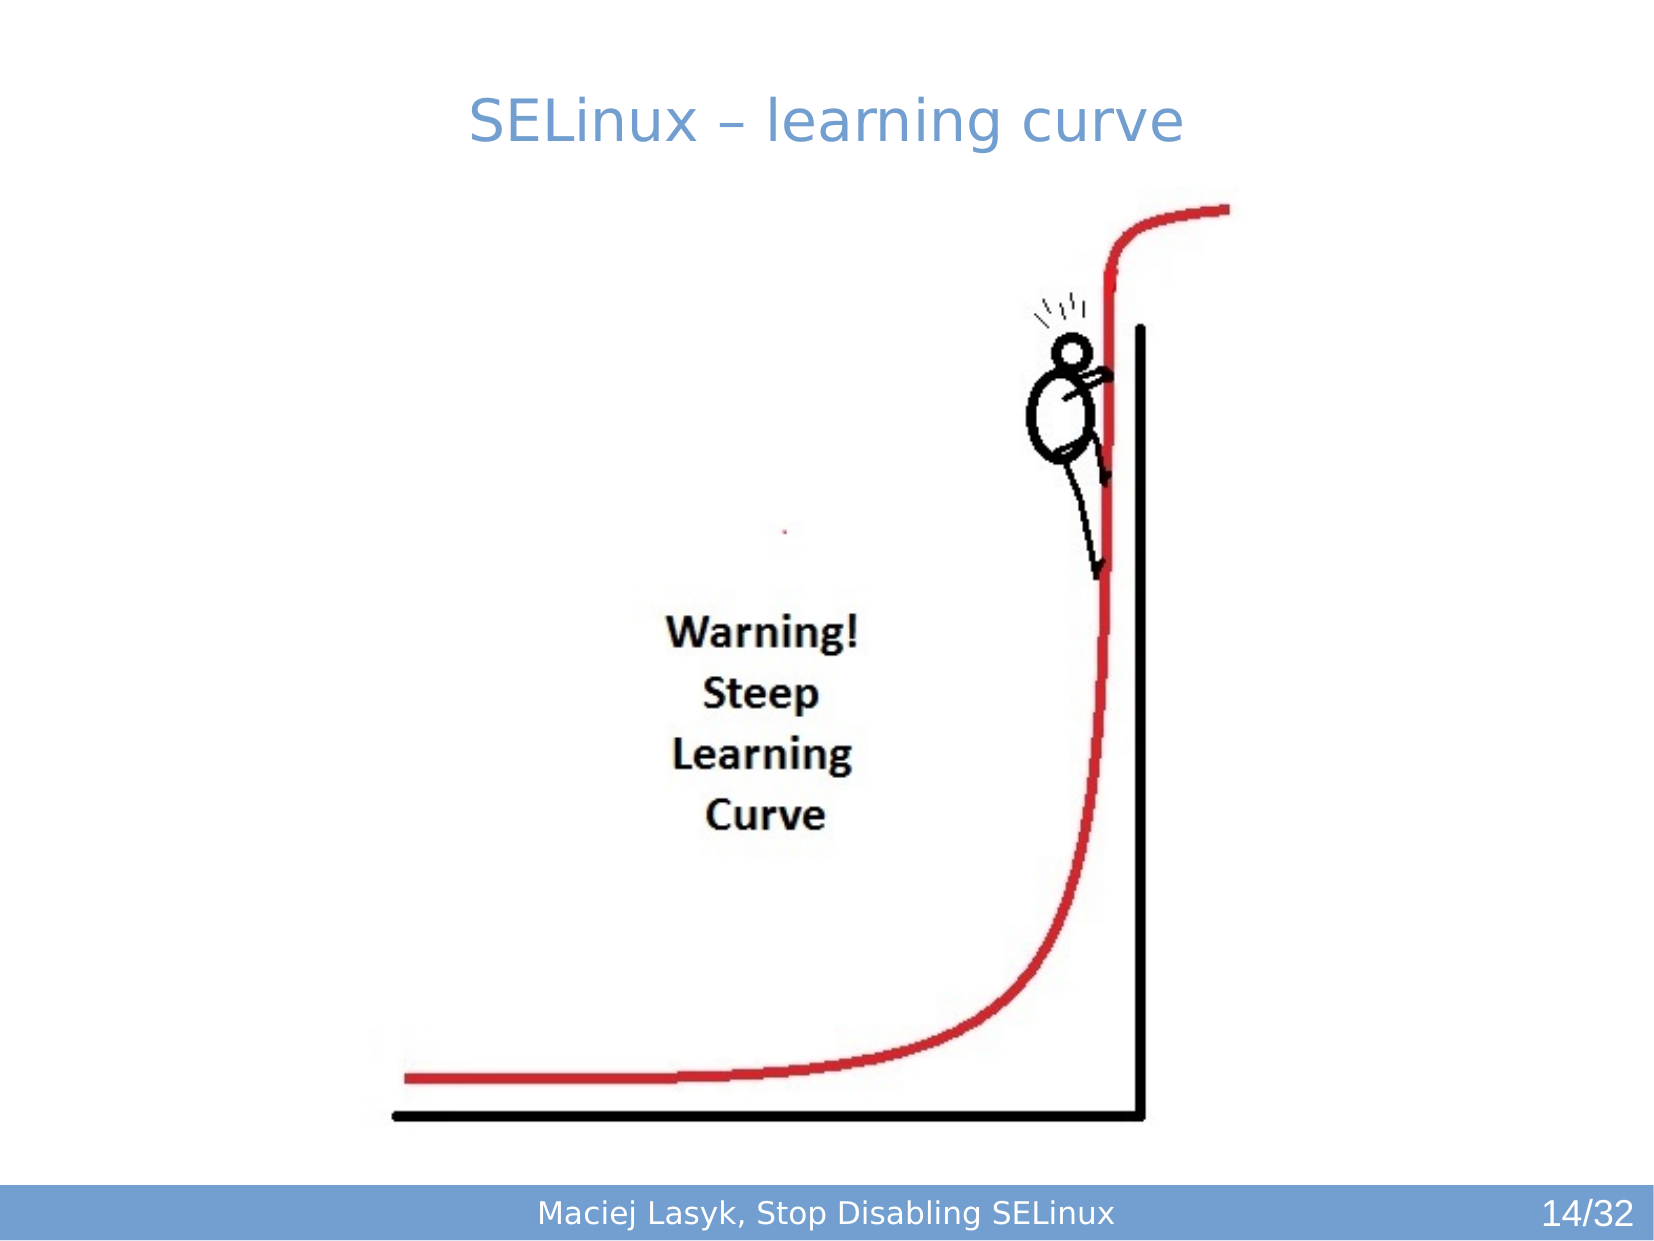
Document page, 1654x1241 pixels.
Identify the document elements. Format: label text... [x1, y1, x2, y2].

text_box [0, 1185, 1515, 1241]
text_box Maciej Lasyk, Stop Disabling SELinux [522, 1188, 1132, 1240]
text_box [1650, 1185, 1654, 1241]
picture [365, 186, 1289, 1185]
text_box 14/32 [1515, 1185, 1650, 1241]
text_box SELinux – learning curve [453, 79, 1201, 163]
